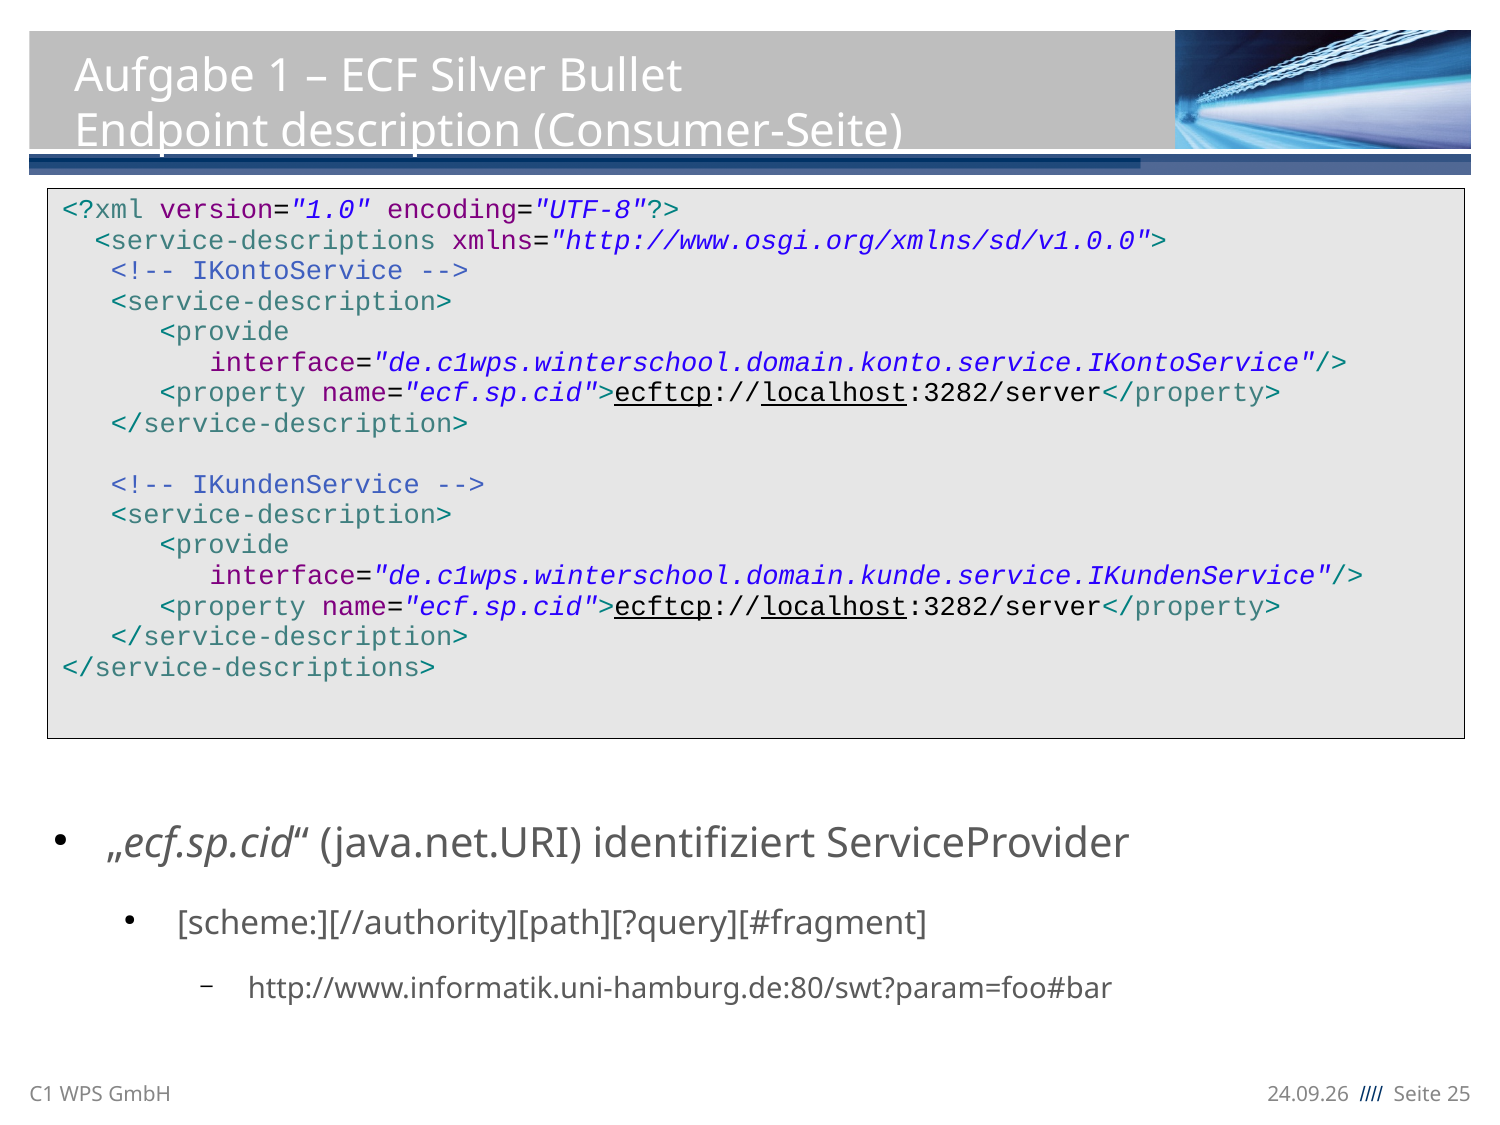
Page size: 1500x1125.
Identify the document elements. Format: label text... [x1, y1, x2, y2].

list „ecf.sp.cid“ (java.net.URI) identifiziert ServiceProvider [scheme:][//authority][path][?query][#fragment] http://www.informatik.uni-hamburg.de:80/swt?param=foo#bar [35, 206, 1477, 1043]
title Aufgabe 1 – ECF Silver Bullet Endpoint description (Consumer-Seite) [29, 31, 1176, 149]
picture [29, 154, 1471, 175]
picture [1175, 30, 1471, 149]
text_box <?xml version="1.0" encoding="UTF-8"?> <service-descriptions xmlns="http://www.osgi.org/xmlns/sd/v1.0.0"> <!-- IKontoService --> <service-description> <provide interface="de.c1wps.winterschool.domain.konto.service.IKontoService"/> <property name="ecf.sp.cid">ecftcp://localhost:3282/server</property> </service-description> <!-- IKundenService --> <service-description> <provide interface="de.c1wps.winterschool.domain.kunde.service.IKundenService"/> <property name="ecf.sp.cid">ecftcp://localhost:3282/server</property> </service-description> </service-descriptions> [47, 188, 1465, 206]
